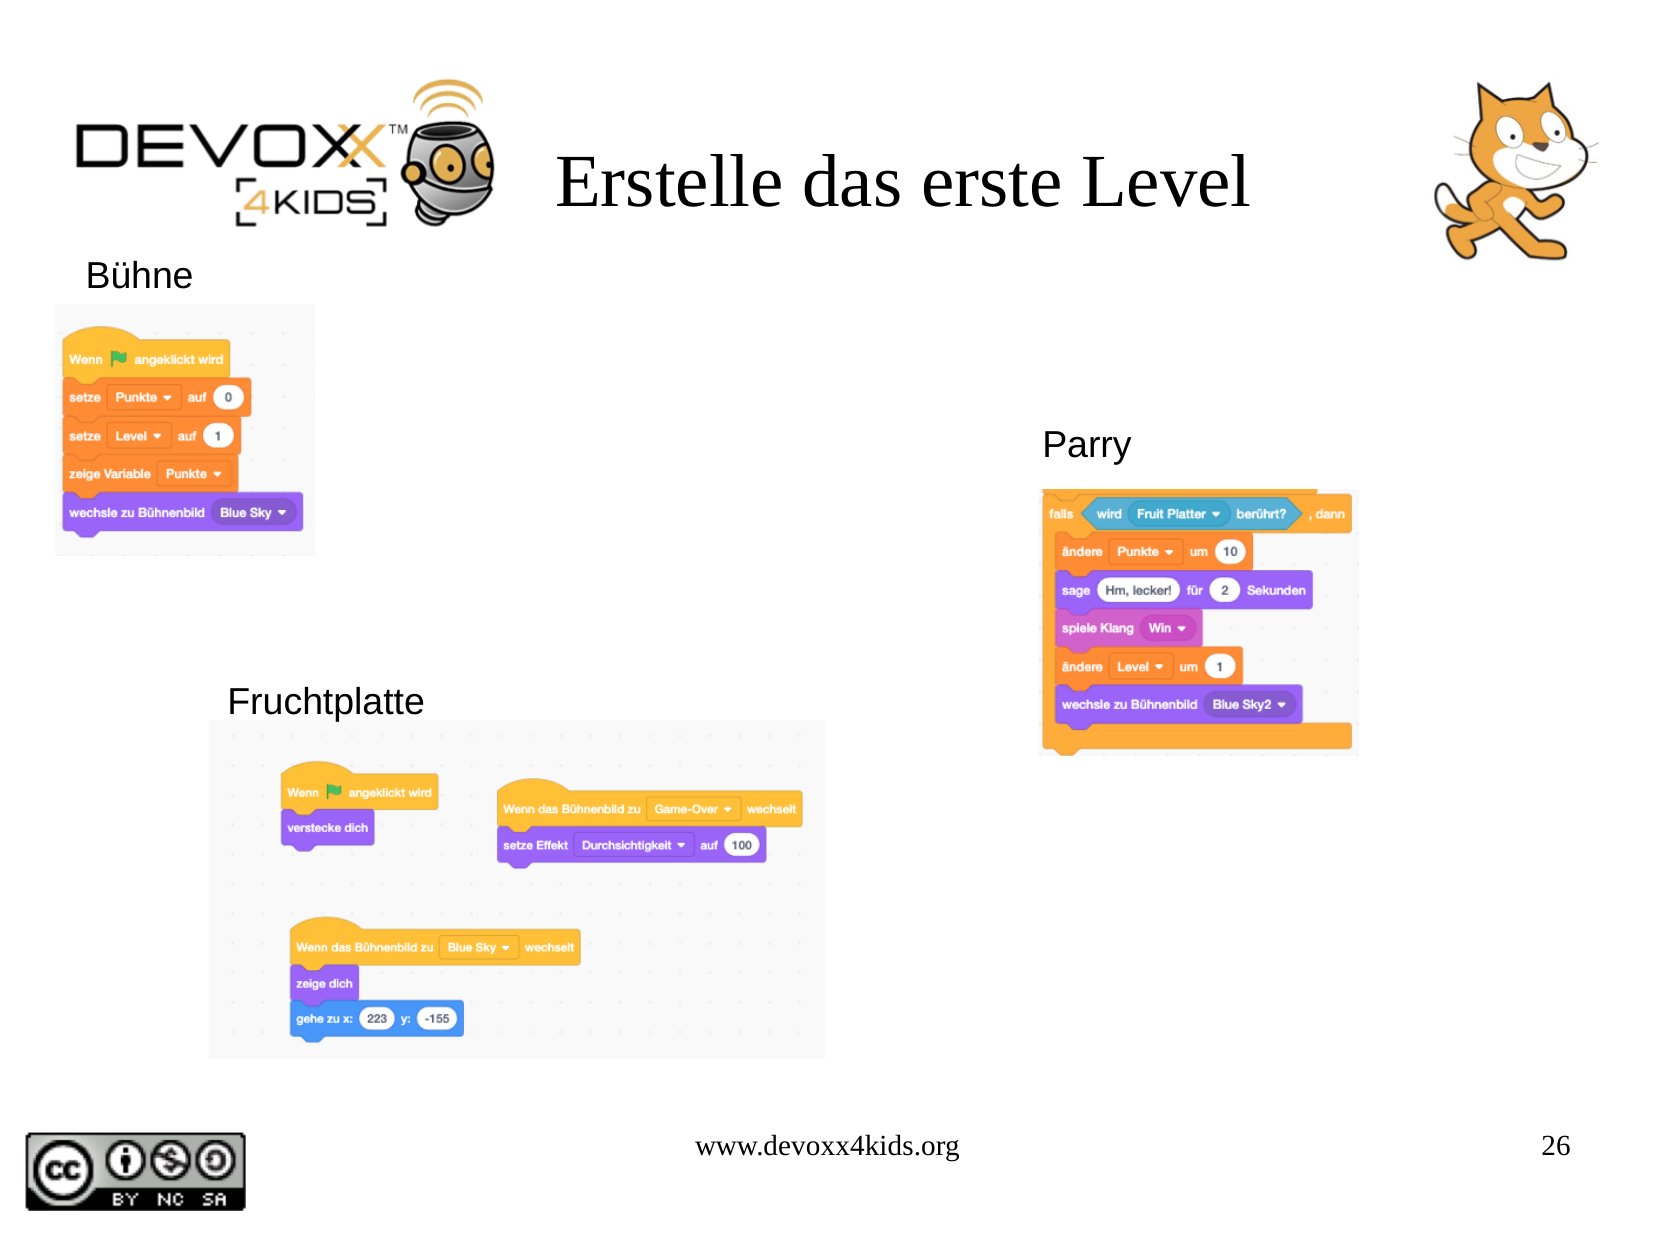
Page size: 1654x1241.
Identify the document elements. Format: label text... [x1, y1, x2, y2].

title Erstelle das erste Level [555, 78, 1347, 284]
picture [35, 58, 511, 255]
picture [1038, 489, 1359, 756]
picture [14, 1121, 249, 1212]
picture [55, 304, 315, 556]
picture [1431, 54, 1607, 272]
text_box Parry [1027, 415, 1418, 473]
text_box Fruchtplatte [212, 673, 603, 731]
text_box Bühne [70, 247, 461, 305]
subtitle [82, 290, 1571, 1109]
picture [209, 720, 825, 1059]
